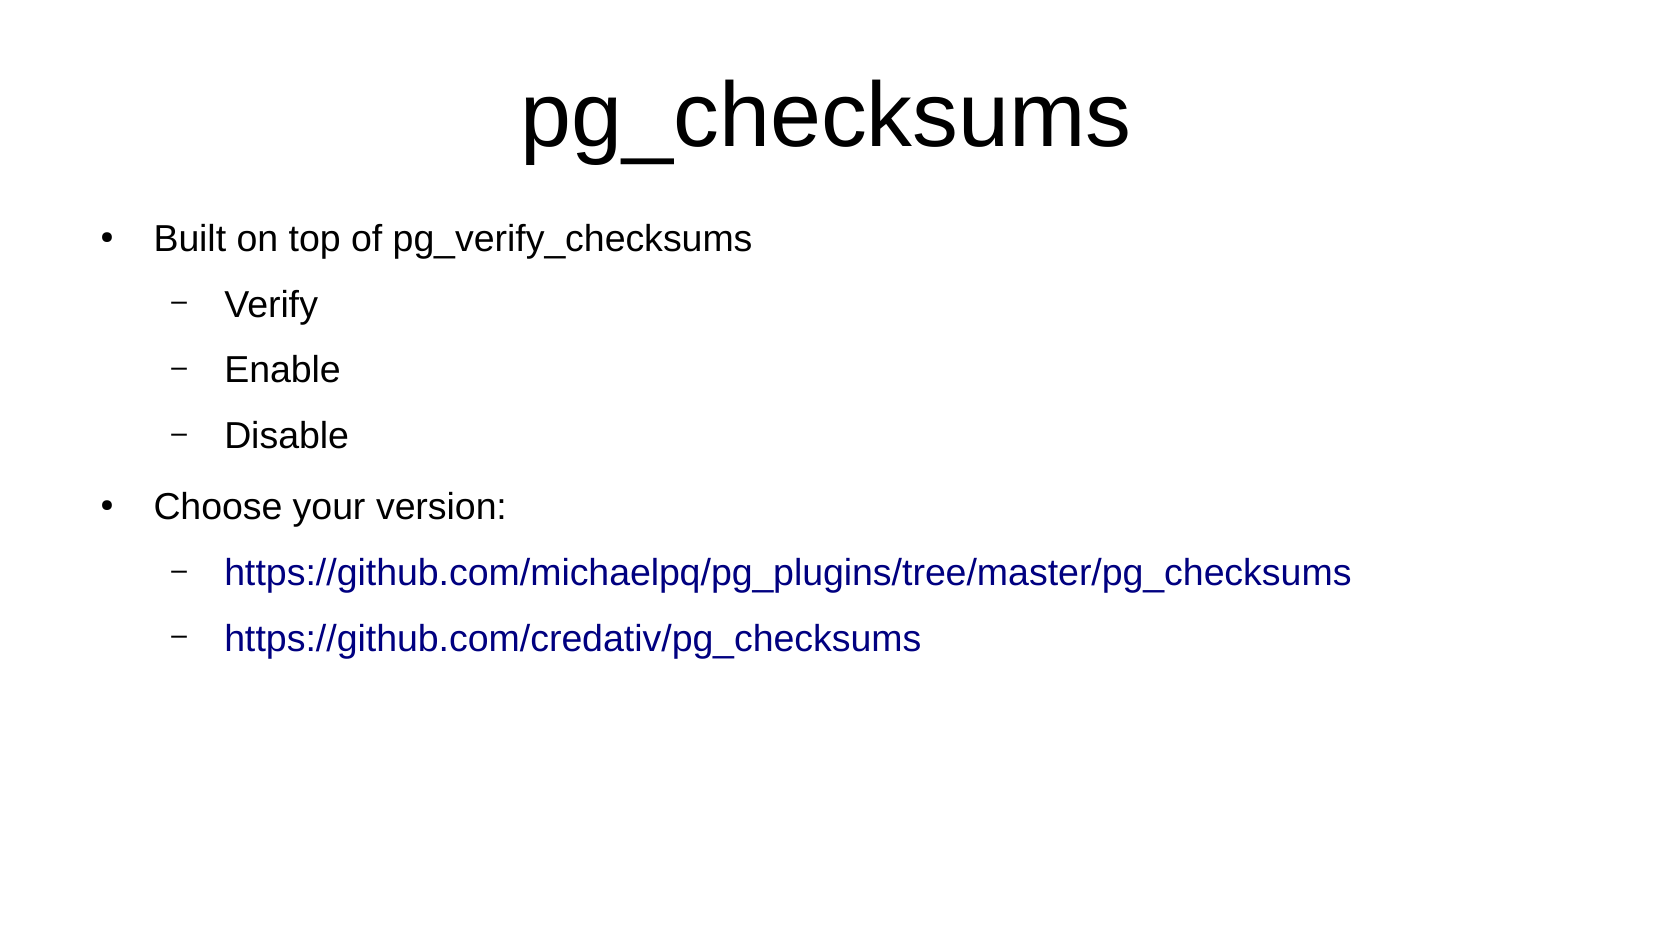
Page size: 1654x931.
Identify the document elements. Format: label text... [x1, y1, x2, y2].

title pg_checksums [82, 37, 1571, 193]
list Built on top of pg_verify_checksums Verify Enable Disable Choose your version: https://github.com/michaelpq/pg_plugins/tree/master/pg_checksums https://github.com/credativ/pg_checksums [82, 217, 1571, 826]
